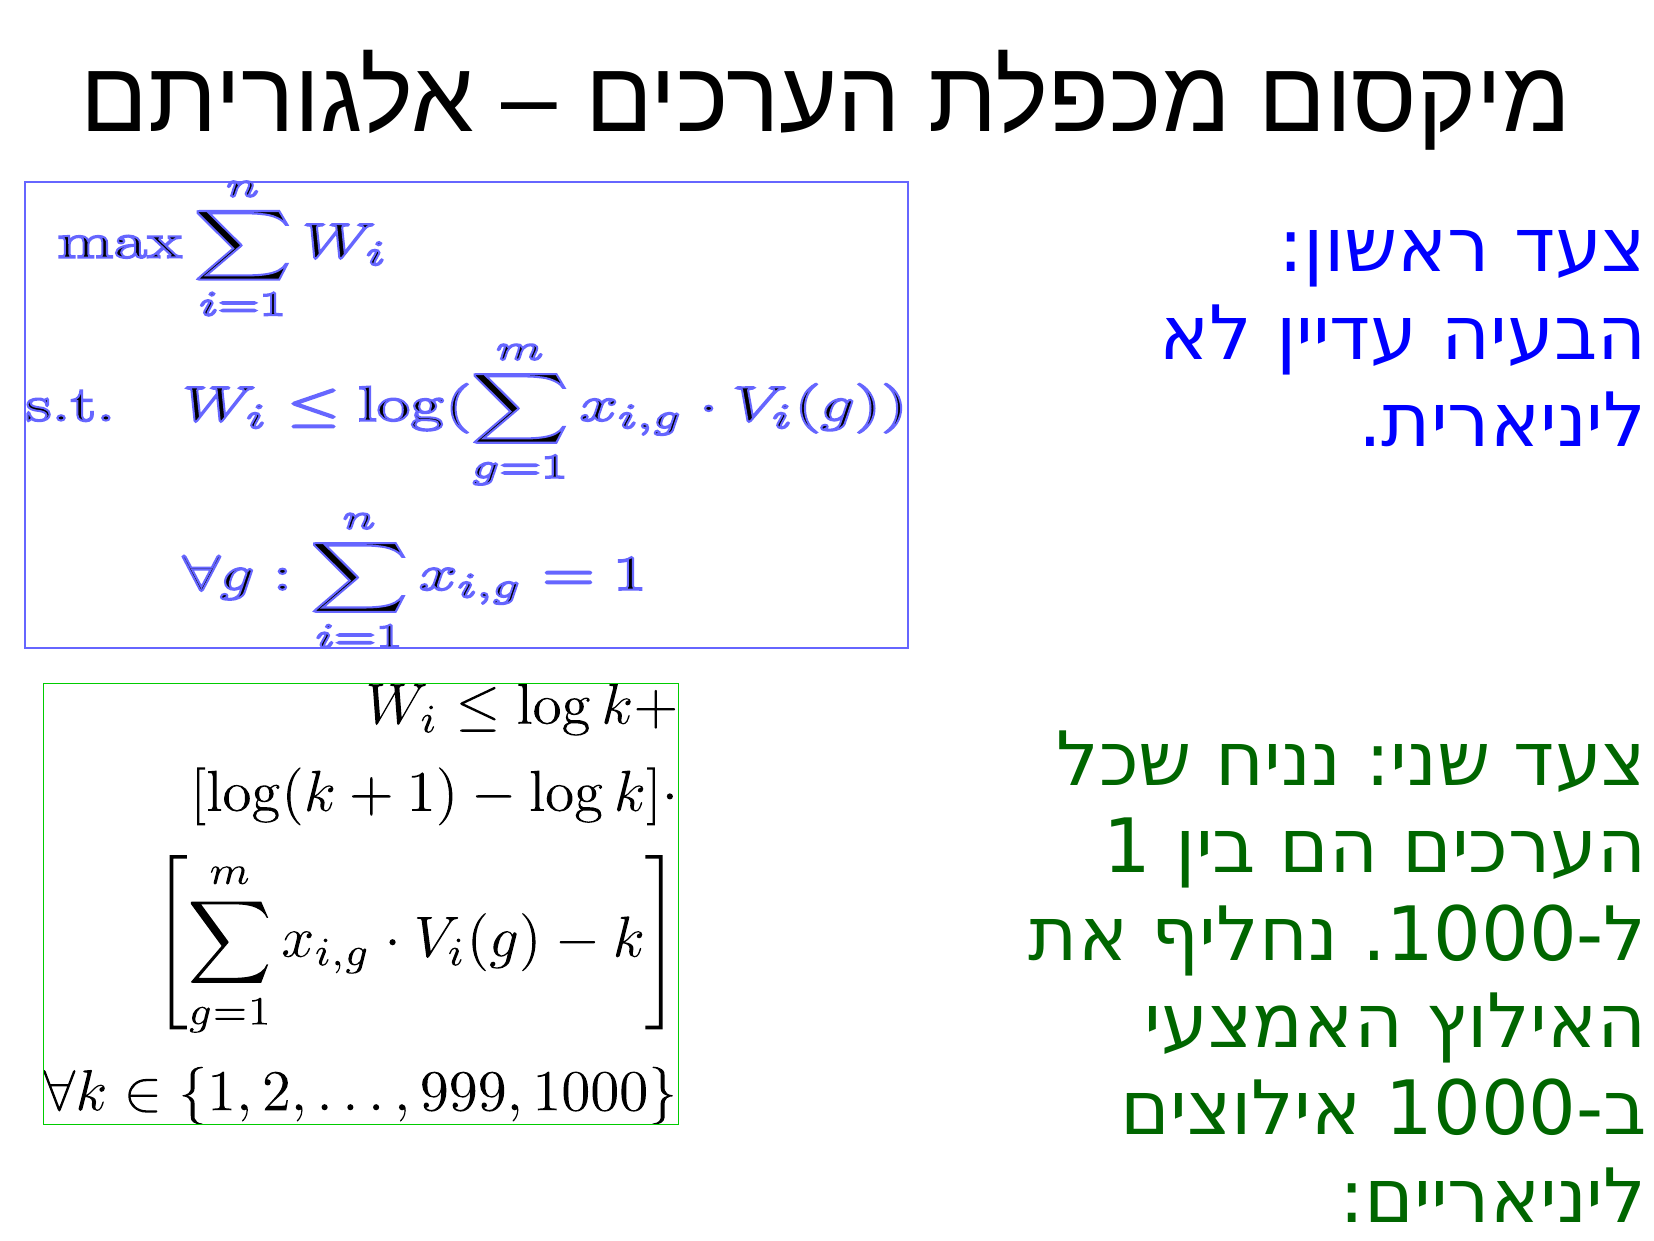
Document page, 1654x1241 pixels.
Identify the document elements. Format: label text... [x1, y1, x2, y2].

text_box צעד ראשון: הבעיה עדיין לא ליניארית. צעד שני: נניח שכל הערכים הם בין 1 ל-1000. נחליף את האילוץ האמצעי ב-1000 אילוצים ליניאריים: [907, 195, 1654, 1241]
picture [43, 683, 679, 1125]
title מיקסום מכפלת הערכים – אלגוריתם [0, 28, 1654, 166]
text_box [25, 181, 908, 649]
